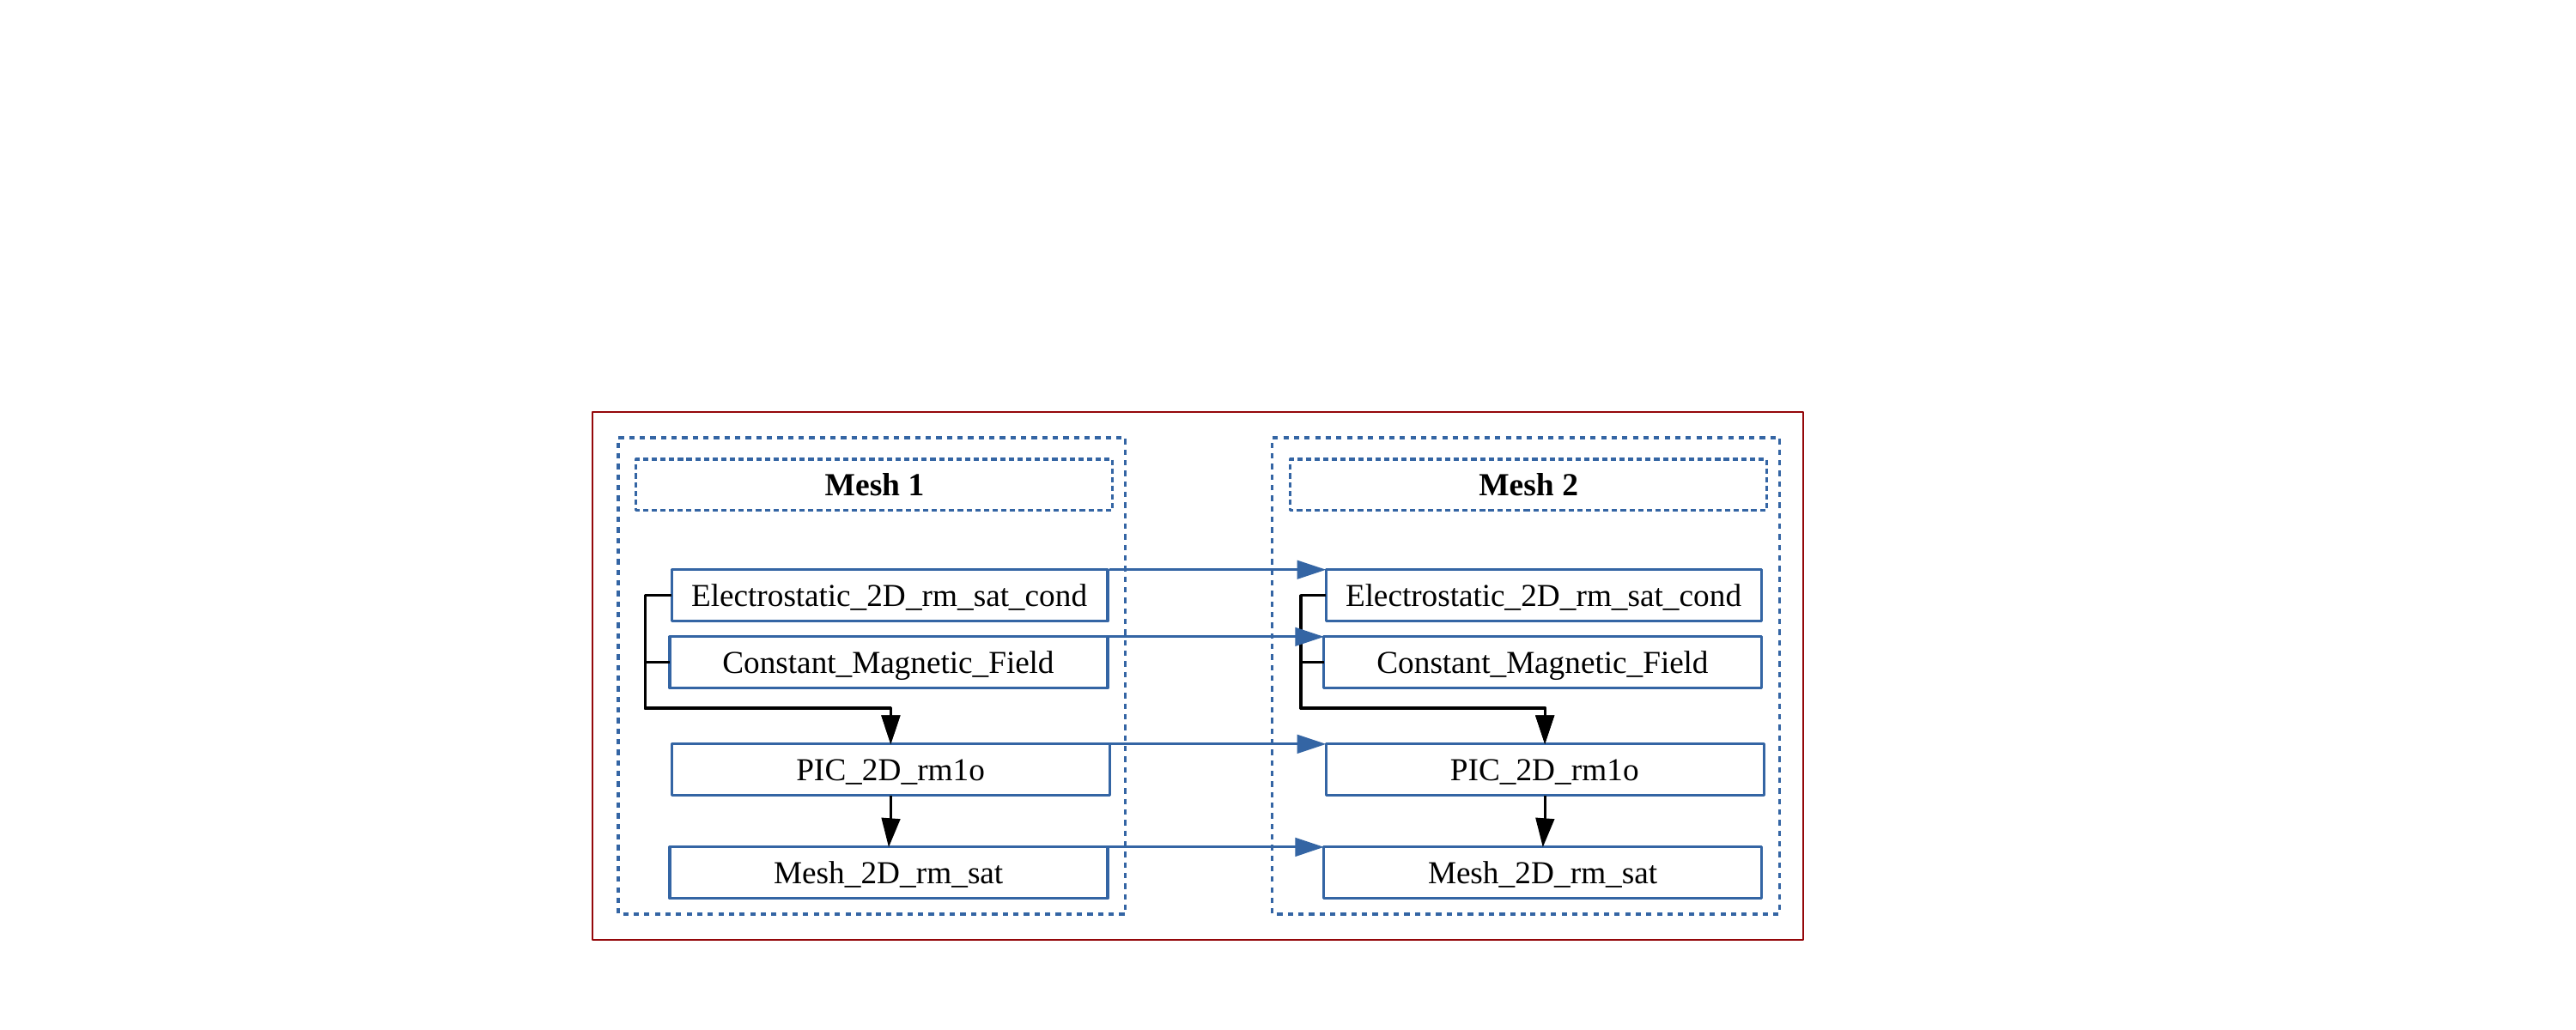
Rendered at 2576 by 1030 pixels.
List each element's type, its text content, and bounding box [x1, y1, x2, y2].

text_box Electrostatic_2D_rm_sat_cond [671, 569, 1109, 621]
text_box PIC_2D_rm1o [1326, 743, 1765, 796]
text_box PIC_2D_rm1o [671, 743, 1110, 796]
text_box Mesh_2D_rm_sat [1323, 846, 1762, 899]
text_box Mesh 1 [635, 459, 1113, 511]
text_box Constant_Magnetic_Field [1323, 636, 1762, 688]
text_box Mesh 2 [1290, 459, 1767, 511]
text_box [592, 411, 1804, 941]
text_box Mesh_2D_rm_sat [670, 846, 1109, 899]
text_box Constant_Magnetic_Field [670, 636, 1109, 688]
text_box Electrostatic_2D_rm_sat_cond [1326, 569, 1762, 621]
